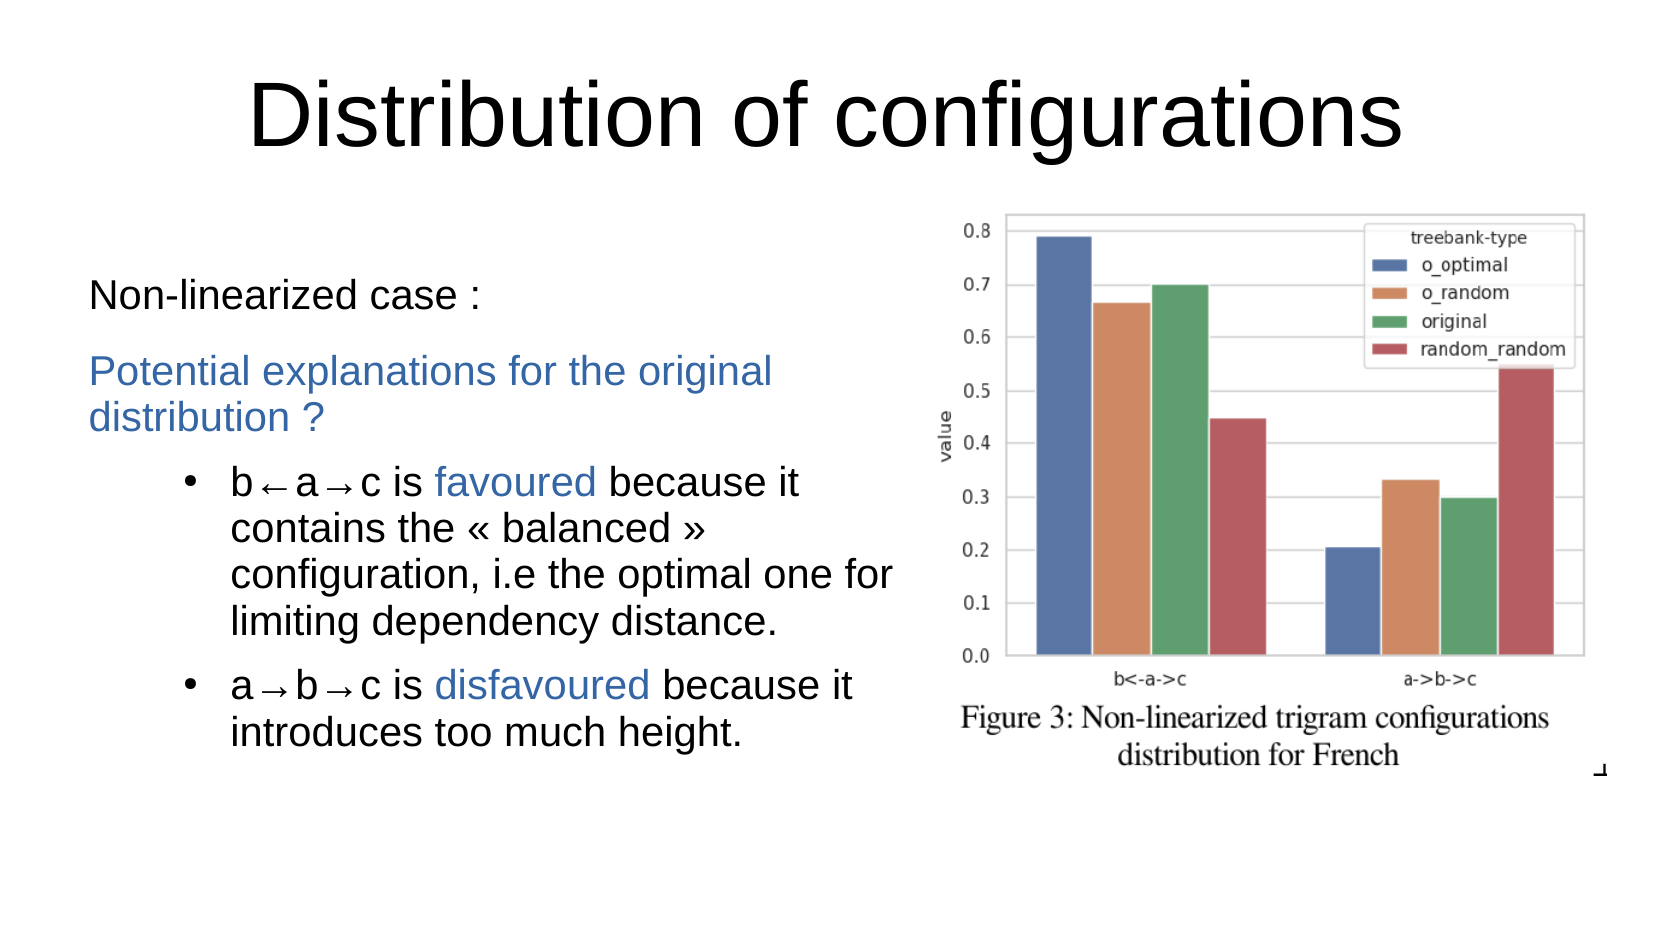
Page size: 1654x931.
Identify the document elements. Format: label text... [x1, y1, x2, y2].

title Distribution of configurations [82, 37, 1571, 193]
list Non-linearized case : Potential explanations for the original distribution ? b←a→c is favoured because it contains the « balanced » configuration, i.e the optimal one for limiting dependency distance. a→b→c is disfavoured because it introduces too much height. [17, 271, 957, 930]
picture [933, 192, 1607, 776]
